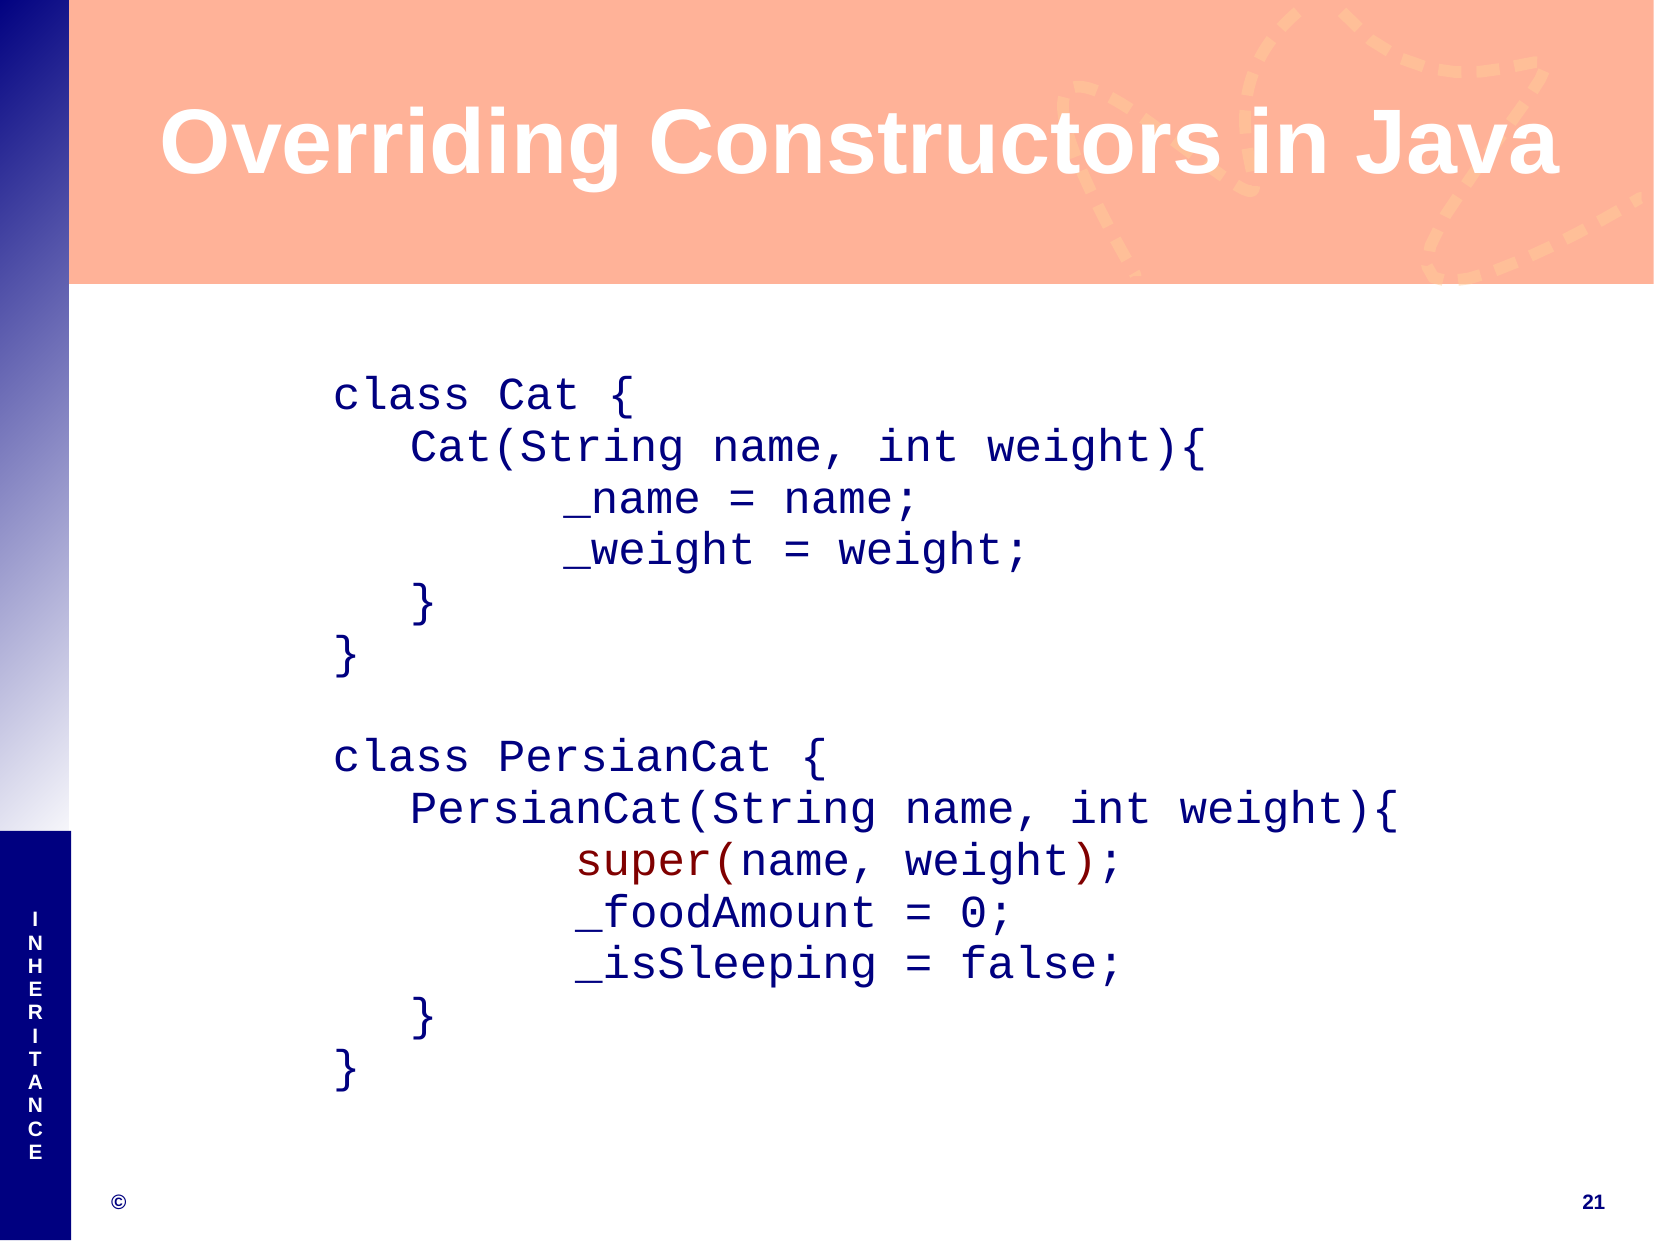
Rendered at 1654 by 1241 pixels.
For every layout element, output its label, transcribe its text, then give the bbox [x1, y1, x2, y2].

list class Cat { Cat(String name, int weight){ _name = name; _weight = weight; } } class PersianCat { PersianCat(String name, int weight){ super(name, weight); _foodAmount = 0; _isSleeping = false; } } [315, 371, 1417, 1109]
text_box I N H E R I T A N C E [0, 830, 71, 1241]
title Overriding Constructors in Java [104, 37, 1617, 246]
